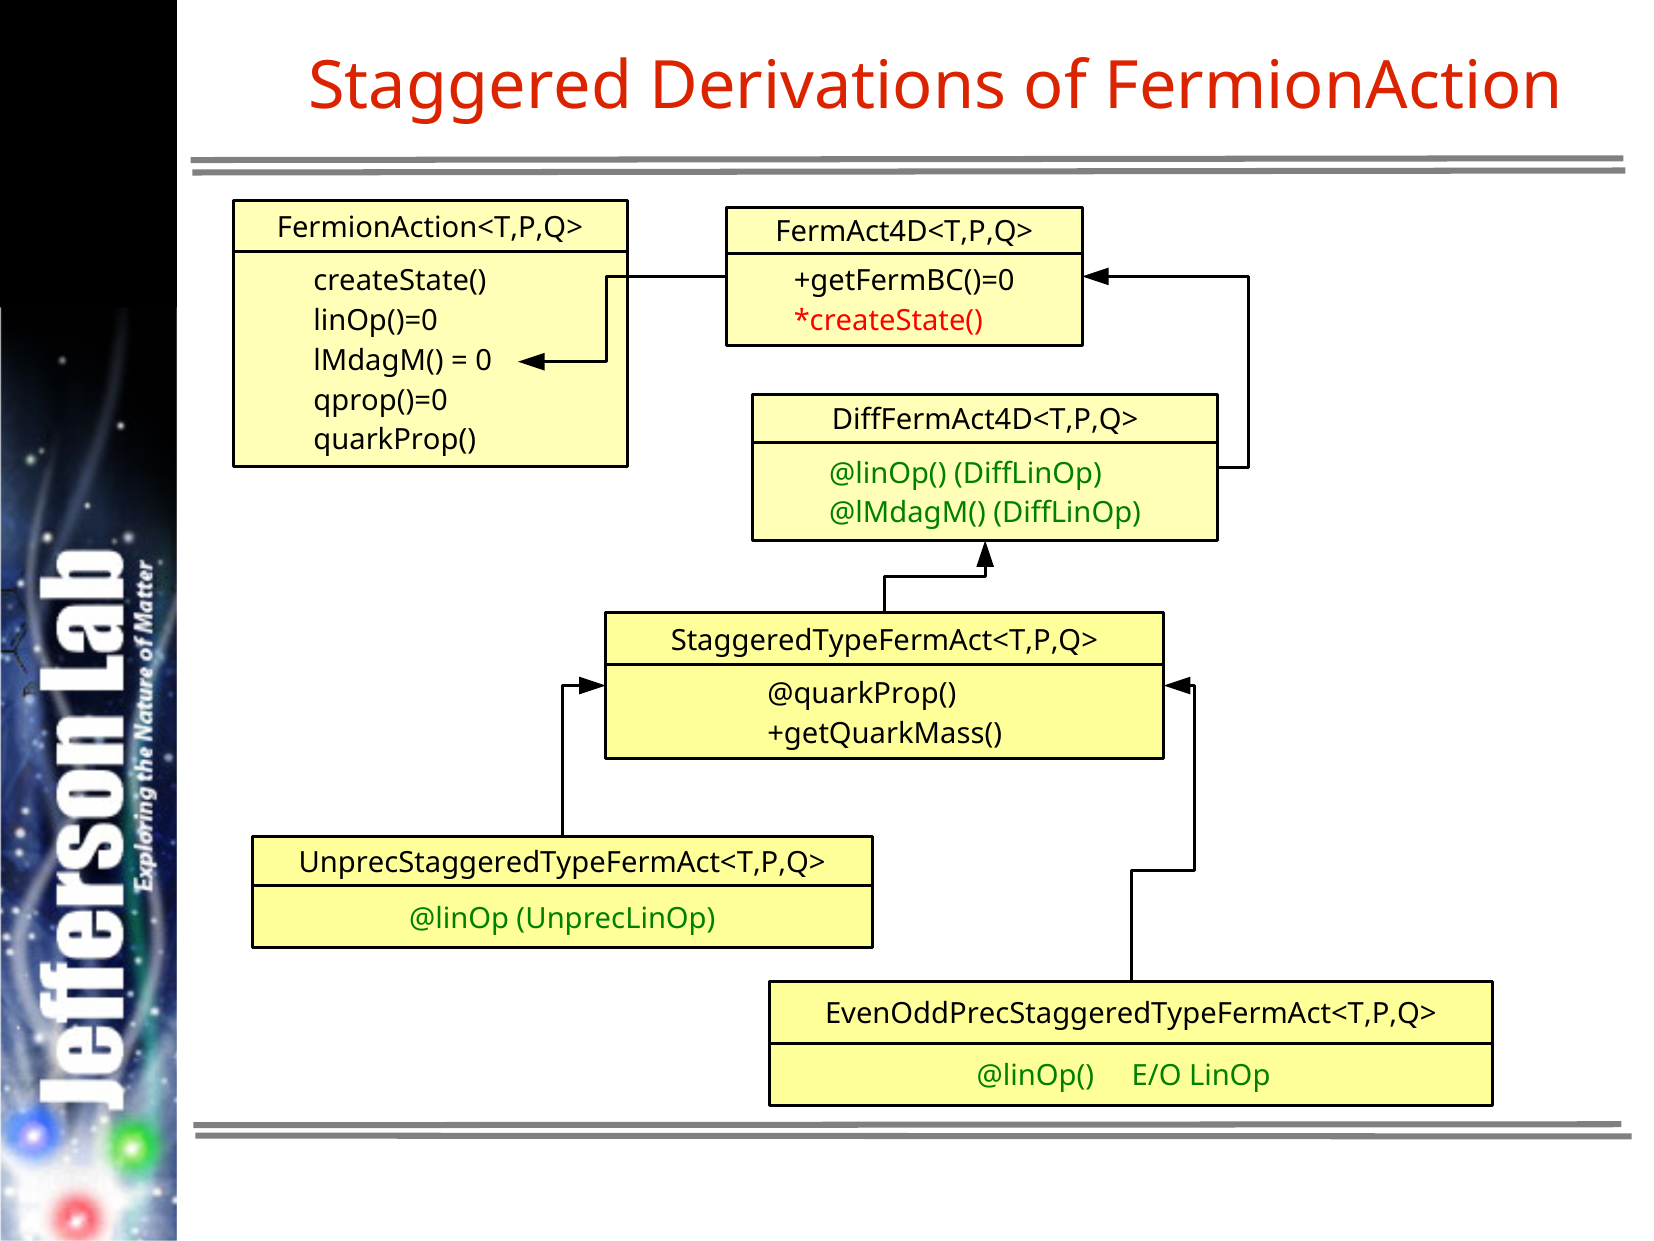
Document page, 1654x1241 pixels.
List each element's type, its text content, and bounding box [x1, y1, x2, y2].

text_box @linOp() (DiffLinOp) @lMdagM() (DiffLinOp) [752, 442, 1218, 541]
text_box @linOp (UnprecLinOp) [252, 885, 873, 948]
text_box @linOp() E/O LinOp [769, 1044, 1493, 1106]
text_box EvenOddPrecStaggeredTypeFermAct<T,P,Q> [769, 981, 1493, 1044]
text_box UnprecStaggeredTypeFermAct<T,P,Q> [252, 836, 873, 885]
picture [2, 308, 176, 1240]
text_box StaggeredTypeFermAct<T,P,Q> [605, 612, 1164, 664]
text_box @quarkProp() +getQuarkMass() [605, 664, 1164, 759]
text_box FermionAction<T,P,Q> [233, 200, 628, 251]
text_box FermAct4D<T,P,Q> [726, 207, 1083, 253]
title Staggered Derivations of FermionAction [235, 17, 1638, 149]
text_box createState() linOp()=0 lMdagM() = 0 qprop()=0 quarkProp() [233, 251, 628, 467]
text_box +getFermBC()=0 *createState() [726, 253, 1083, 346]
text_box DiffFermAct4D<T,P,Q> [752, 394, 1218, 442]
